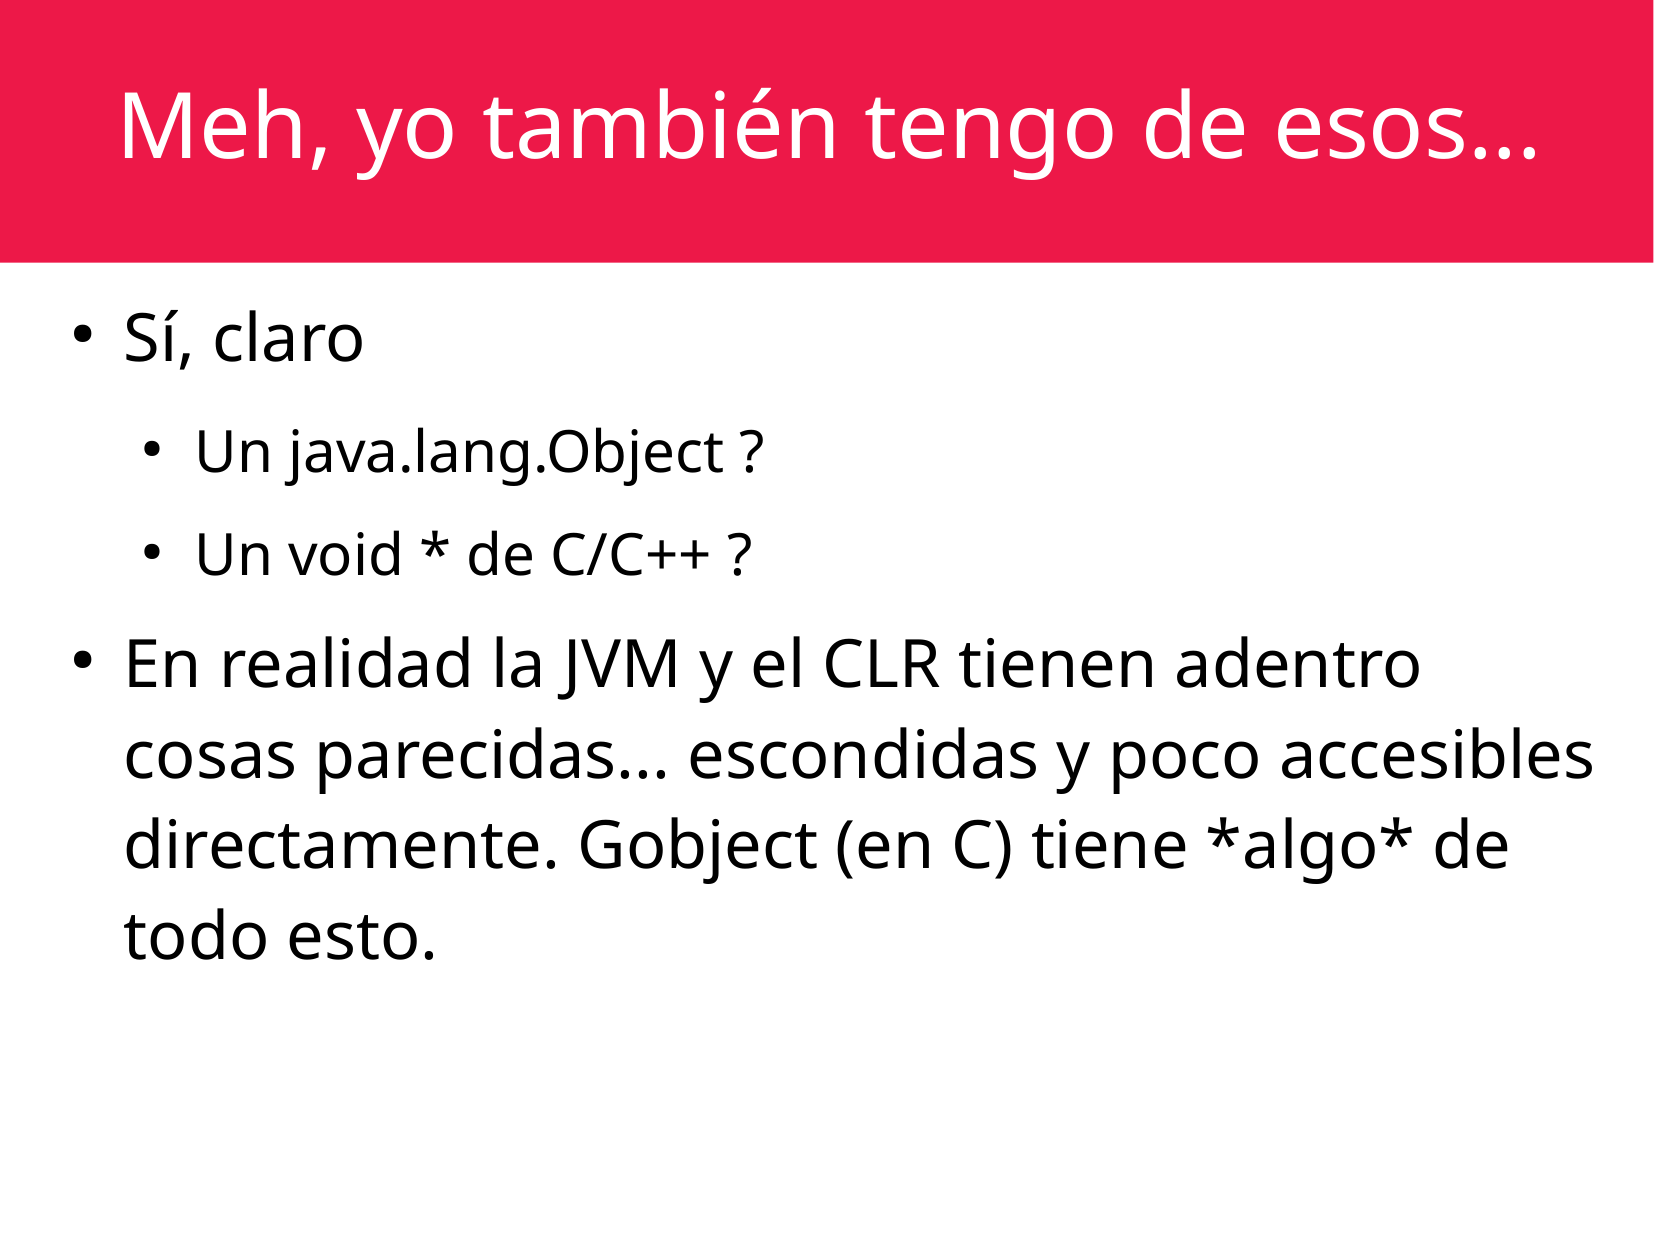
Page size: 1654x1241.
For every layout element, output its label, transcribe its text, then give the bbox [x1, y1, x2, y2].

title Meh, yo también tengo de esos... [47, 19, 1613, 228]
list Sí, claro Un java.lang.Object ? Un void * de C/C++ ? En realidad la JVM y el CLR tienen adentro cosas parecidas... escondidas y poco accesibles directamente. Gobject (en C) tiene *algo* de todo esto. [53, 290, 1613, 1241]
